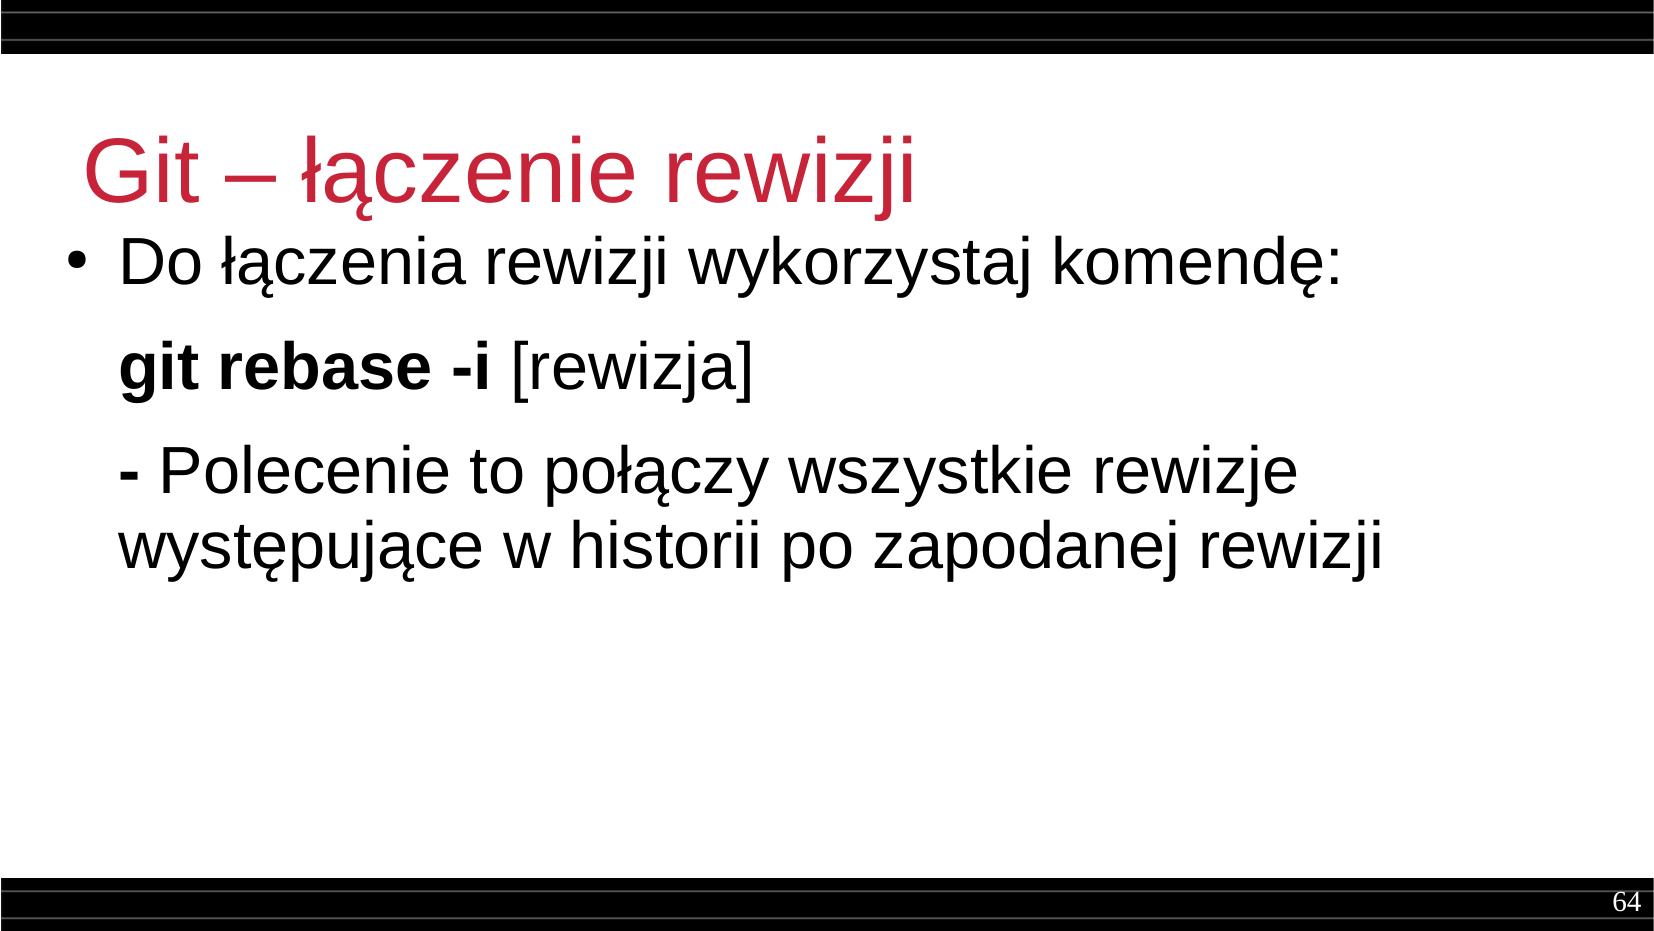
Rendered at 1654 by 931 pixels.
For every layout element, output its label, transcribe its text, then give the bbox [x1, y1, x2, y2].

title Git – łączenie rewizji [82, 92, 1571, 249]
picture [1, 0, 1654, 54]
list Do łączenia rewizji wykorzystaj komendę: git rebase -i [rewizja] - Polecenie to połączy wszystkie rewizje występujące w historii po zapodanej rewizji [47, 224, 1536, 804]
picture [1, 878, 1654, 931]
